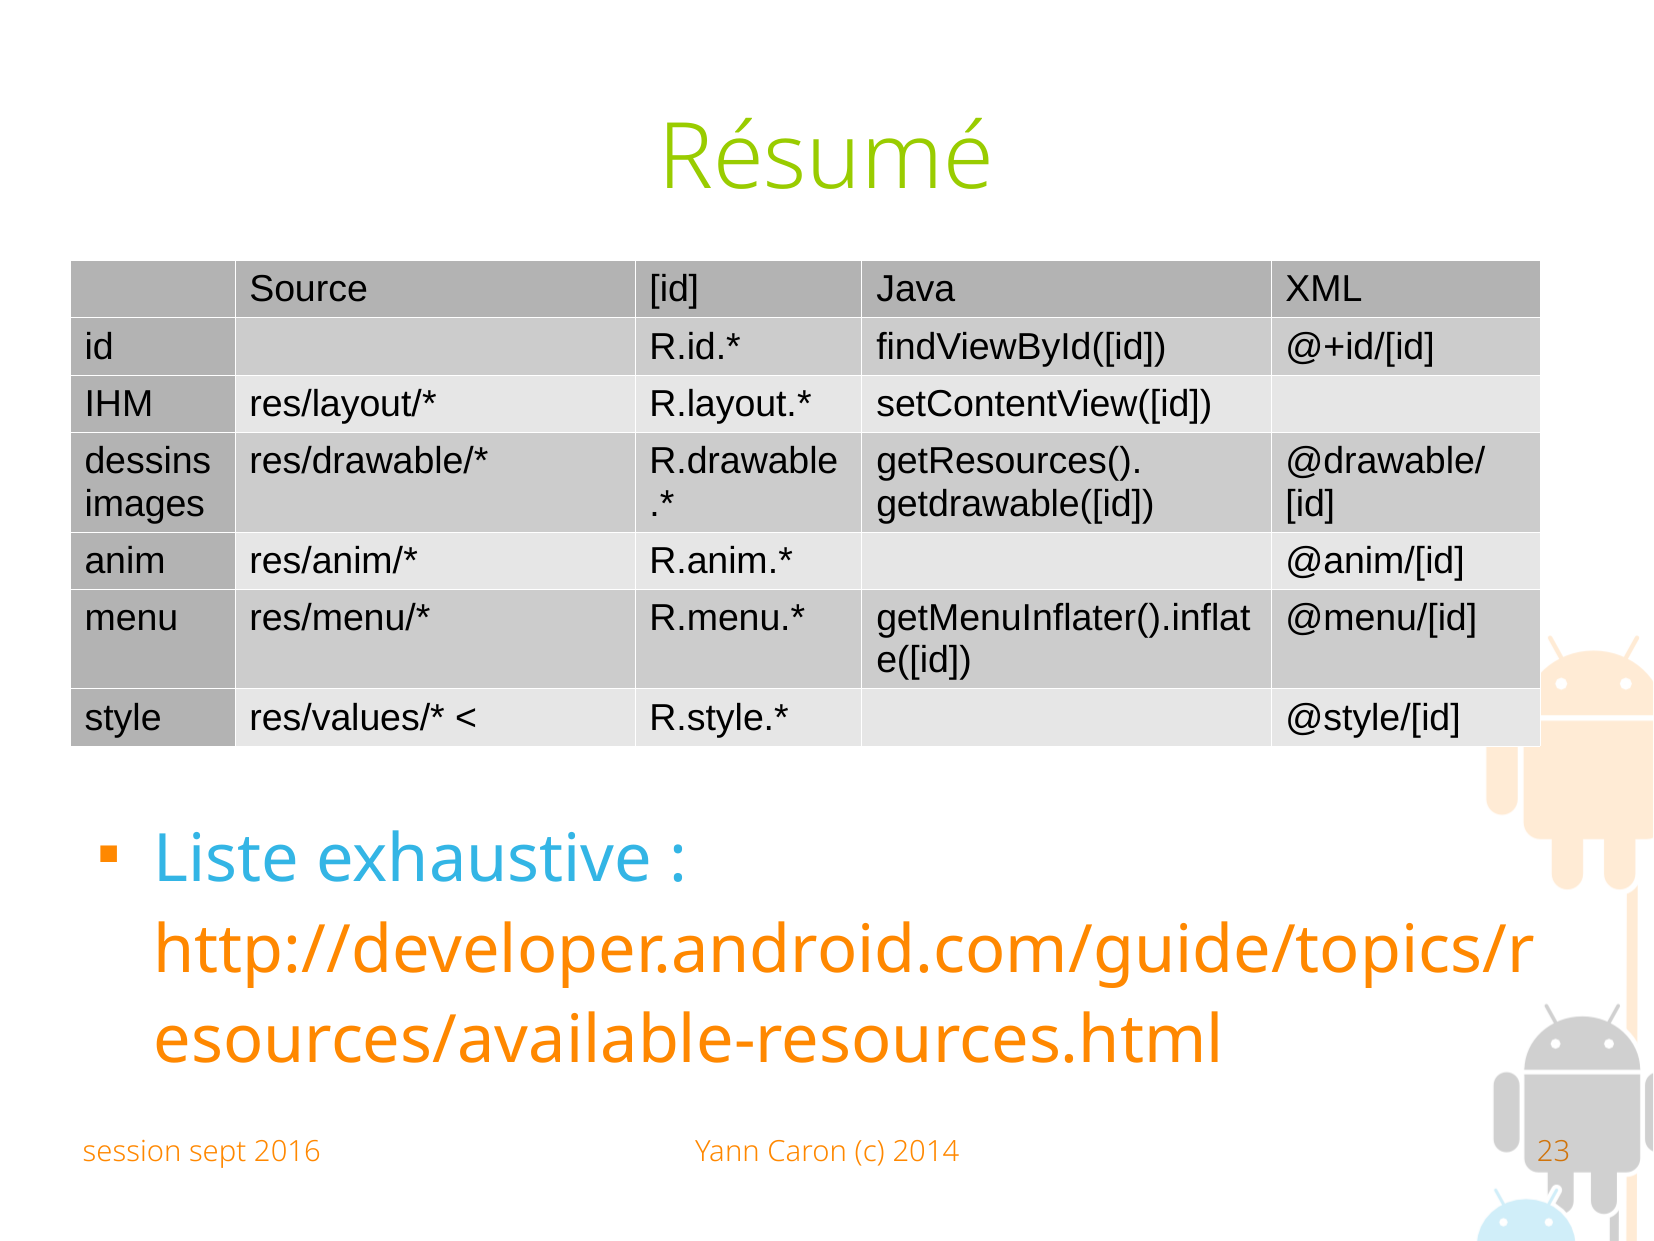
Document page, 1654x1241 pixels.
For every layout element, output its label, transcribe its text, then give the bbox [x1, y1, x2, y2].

table_cell findViewById([id]) [862, 318, 1271, 375]
table_cell setContentView([id]) [862, 376, 1271, 432]
table_cell R.layout.* [636, 376, 861, 432]
table_cell R.style.* [636, 689, 861, 746]
table_cell R.id.* [636, 318, 861, 375]
table_cell res/values/* < [236, 689, 635, 746]
table_cell anim [71, 533, 235, 589]
table_header [id] [636, 261, 861, 317]
table_header XML [1272, 261, 1540, 317]
table_cell style [71, 689, 235, 746]
table_cell res/layout/* [236, 376, 635, 432]
table_cell [236, 318, 635, 375]
table_cell R.drawable.* [636, 433, 861, 532]
table_cell [1272, 376, 1540, 432]
table_cell R.menu.* [636, 590, 861, 688]
table_cell @anim/[id] [1272, 533, 1540, 589]
table_cell res/menu/* [236, 590, 635, 688]
table_cell res/anim/* [236, 533, 635, 589]
table_cell [862, 533, 1271, 589]
table_header [71, 261, 235, 317]
table_cell res/drawable/* [236, 433, 635, 532]
table_cell @menu/[id] [1272, 590, 1540, 688]
table_cell getMenuInflater().inflate([id]) [862, 590, 1271, 688]
table_cell id [71, 318, 235, 375]
table_cell @drawable/[id] [1272, 433, 1540, 532]
table_cell IHM [71, 376, 235, 432]
table_cell @+id/[id] [1272, 318, 1540, 375]
table_header Source [236, 261, 635, 317]
title Résumé [82, 49, 1571, 257]
list Liste exhaustive : http://developer.android.com/guide/topics/resources/available-resources.html [82, 810, 1571, 1111]
table_header Java [862, 261, 1271, 317]
table_cell menu [71, 590, 235, 688]
table_cell getResources(). getdrawable([id]) [862, 433, 1271, 532]
picture [240, 423, 1654, 1241]
table_cell @style/[id] [1272, 689, 1540, 746]
table_cell [862, 689, 1271, 746]
table_cell dessins images [71, 433, 235, 532]
table_cell R.anim.* [636, 533, 861, 589]
